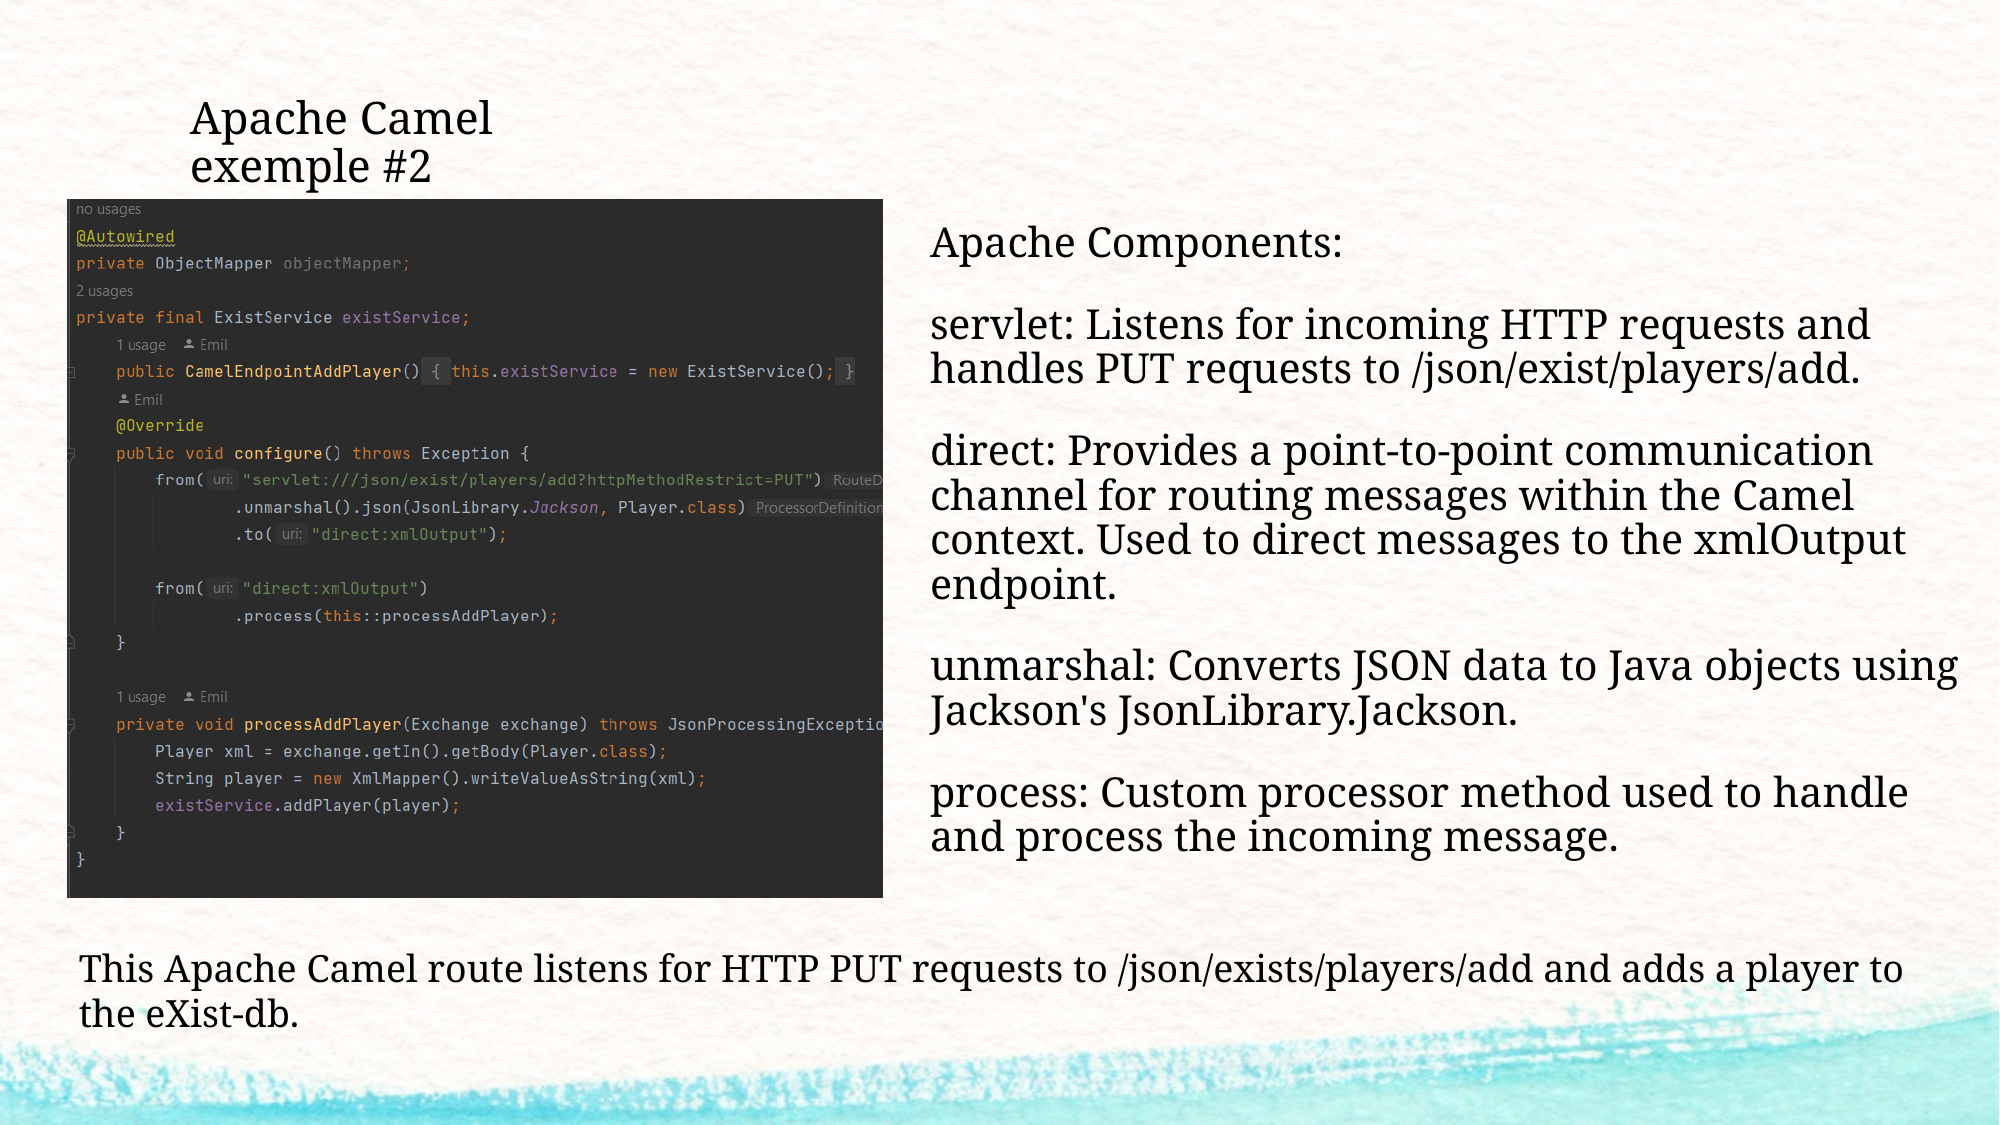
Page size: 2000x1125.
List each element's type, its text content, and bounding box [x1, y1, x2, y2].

title Apache Camel exemple #2 [174, 87, 1825, 201]
list Apache Components: servlet: Listens for incoming HTTP requests and handles PUT requests to /json/exist/players/add. direct: Provides a point-to-point communication channel for routing messages within the Camel context. Used to direct messages to the xmlOutput endpoint. unmarshal: Converts JSON data to Java objects using Jackson's JsonLibrary.Jackson. process: Custom processor method used to handle and process the incoming message. [915, 214, 1985, 875]
picture [0, 0, 2000, 1125]
text_box This Apache Camel route listens for HTTP PUT requests to /json/exists/players/add and adds a player to the eXist-db. [63, 937, 1939, 1044]
